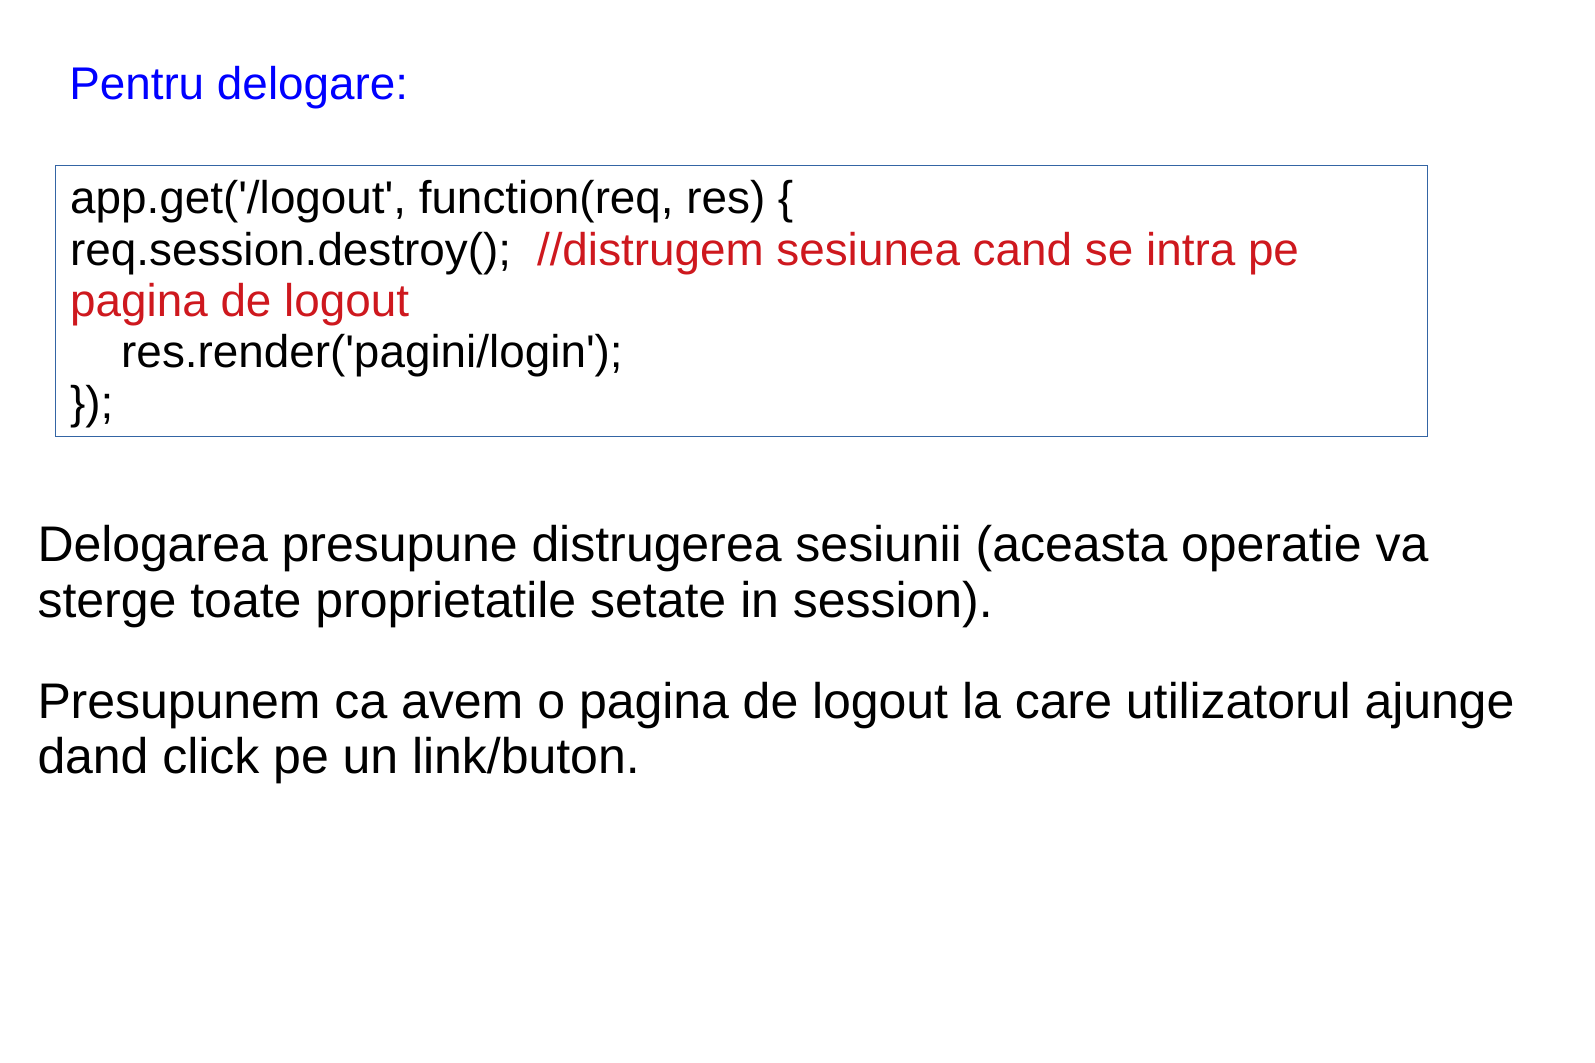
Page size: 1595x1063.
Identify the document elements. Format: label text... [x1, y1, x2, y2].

text_box Delogarea presupune distrugerea sesiunii (aceasta operatie va sterge toate proprietatile setate in session). Presupunem ca avem o pagina de logout la care utilizatorul ajunge dand click pe un link/buton. [22, 508, 1570, 792]
list Pentru delogare: [54, 38, 1541, 508]
text_box app.get('/logout', function(req, res) { req.session.destroy(); //distrugem sesiunea cand se intra pe pagina de logout res.render('pagini/login'); }); [55, 165, 1428, 437]
